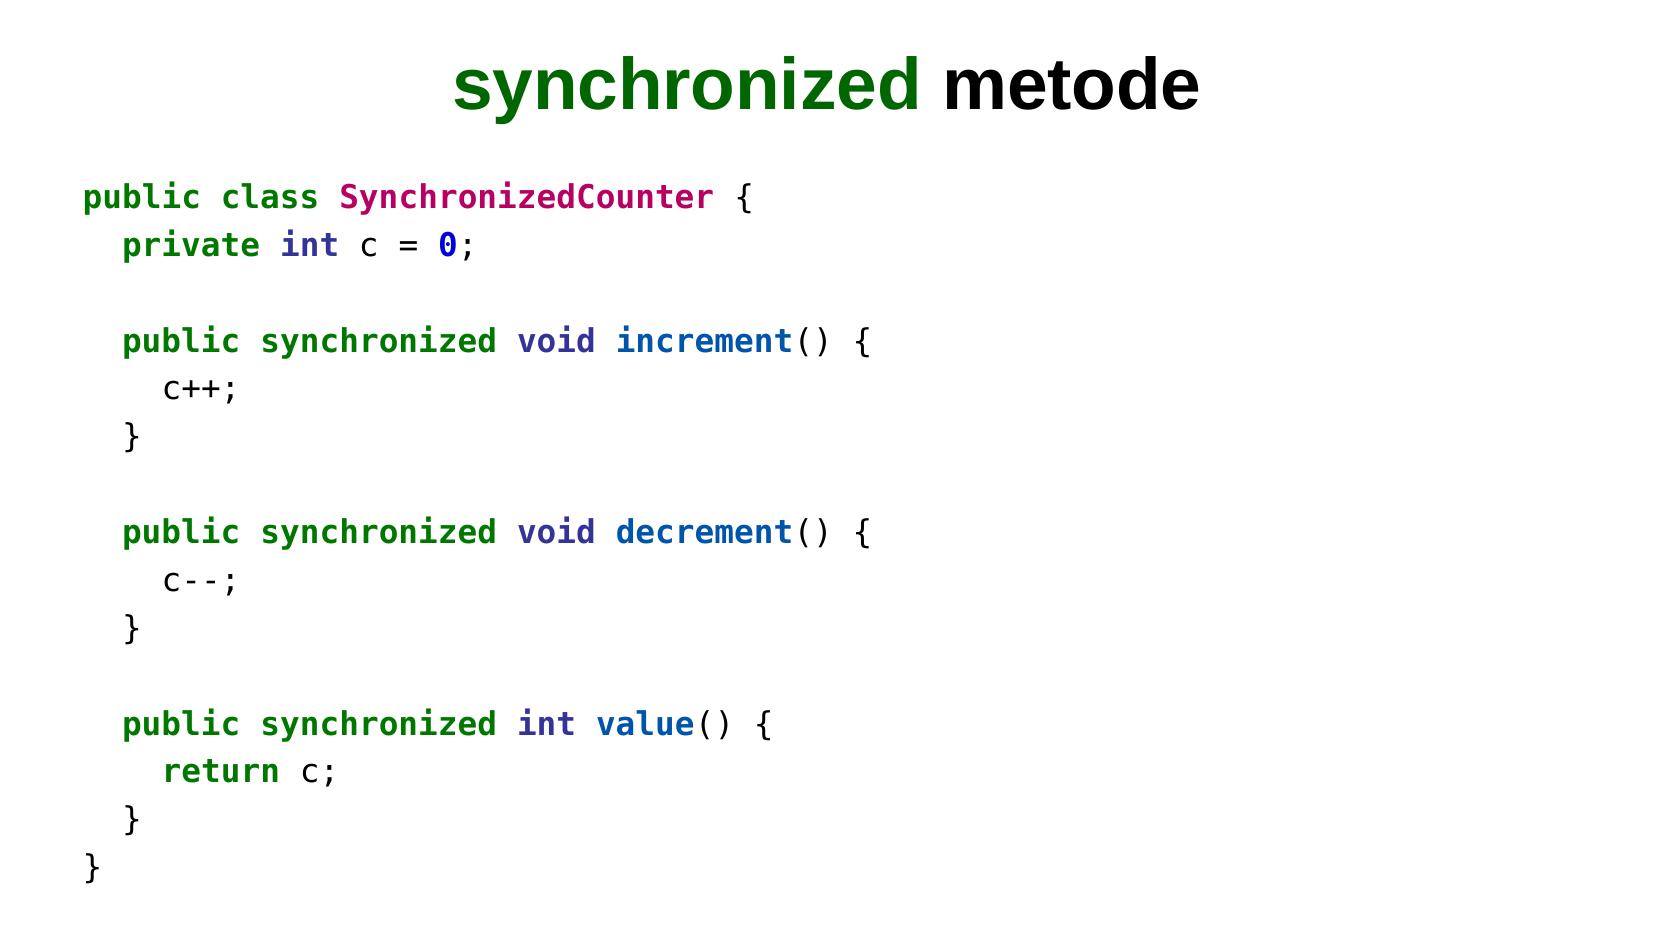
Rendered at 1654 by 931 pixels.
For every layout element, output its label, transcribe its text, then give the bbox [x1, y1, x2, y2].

list public class SynchronizedCounter { private int c = 0; public synchronized void increment() { c++; } public synchronized void decrement() { c--; } public synchronized int value() { return c; } } [82, 168, 1538, 889]
title synchronized metode [82, 17, 1571, 151]
